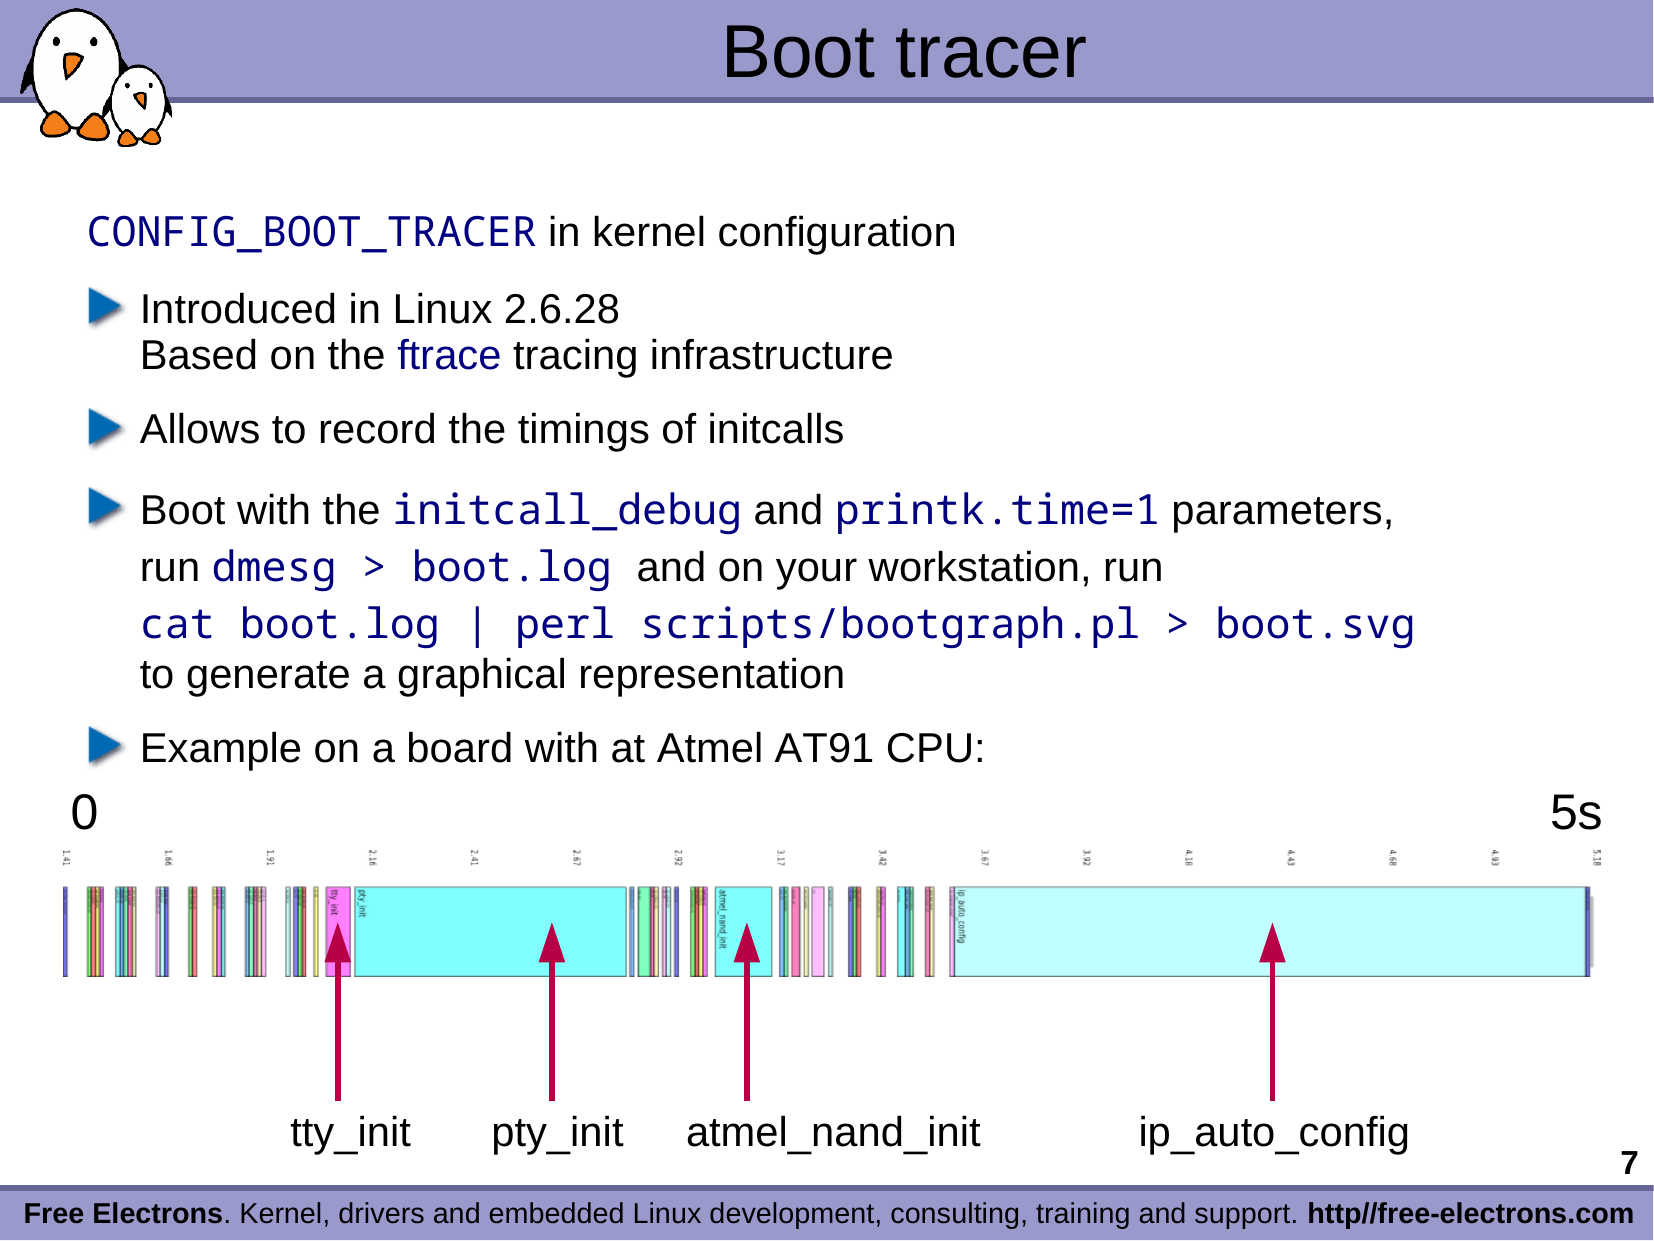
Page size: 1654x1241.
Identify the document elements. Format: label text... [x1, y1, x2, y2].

text_box atmel_nand_init [686, 1108, 981, 1162]
text_box ip_auto_config [1138, 1108, 1411, 1162]
text_box 0 [70, 783, 99, 846]
list CONFIG_BOOT_TRACER in kernel configuration Introduced in Linux 2.6.28 Based on the ftrace tracing infrastructure Allows to record the timings of initcalls Boot with the initcall_debug and printk.time=1 parameters, run dmesg > boot.log and on your workstation, run cat boot.log | perl scripts/bootgraph.pl > boot.svg to generate a graphical representation Example on a board with at Atmel AT91 CPU: [68, 201, 1634, 1118]
picture [20, 8, 172, 147]
title Boot tracer [178, 4, 1631, 98]
text_box pty_init [491, 1108, 624, 1161]
text_box tty_init [290, 1108, 412, 1161]
picture [63, 850, 1601, 977]
text_box 5s [1549, 783, 1603, 846]
